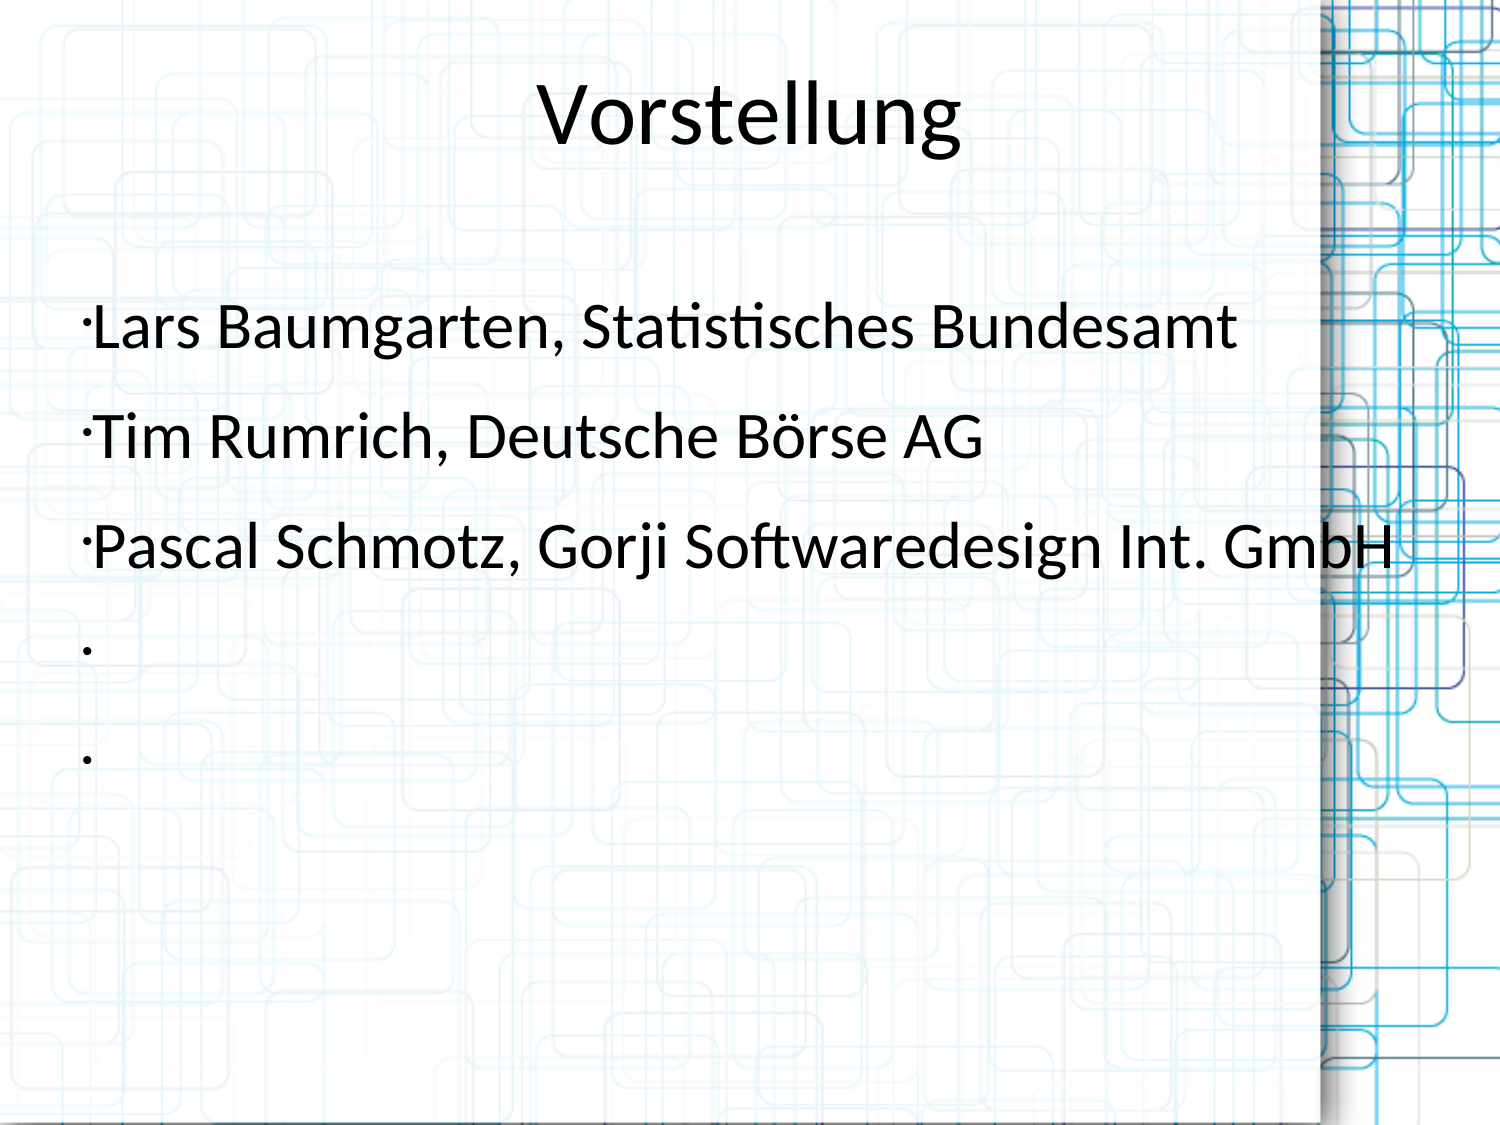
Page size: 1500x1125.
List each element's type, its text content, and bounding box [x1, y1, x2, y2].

title Vorstellung [75, 45, 1425, 233]
list Lars Baumgarten, Statistisches Bundesamt Tim Rumrich, Deutsche Börse AG Pascal Schmotz, Gorji Softwaredesign Int. GmbH [67, 165, 1418, 908]
